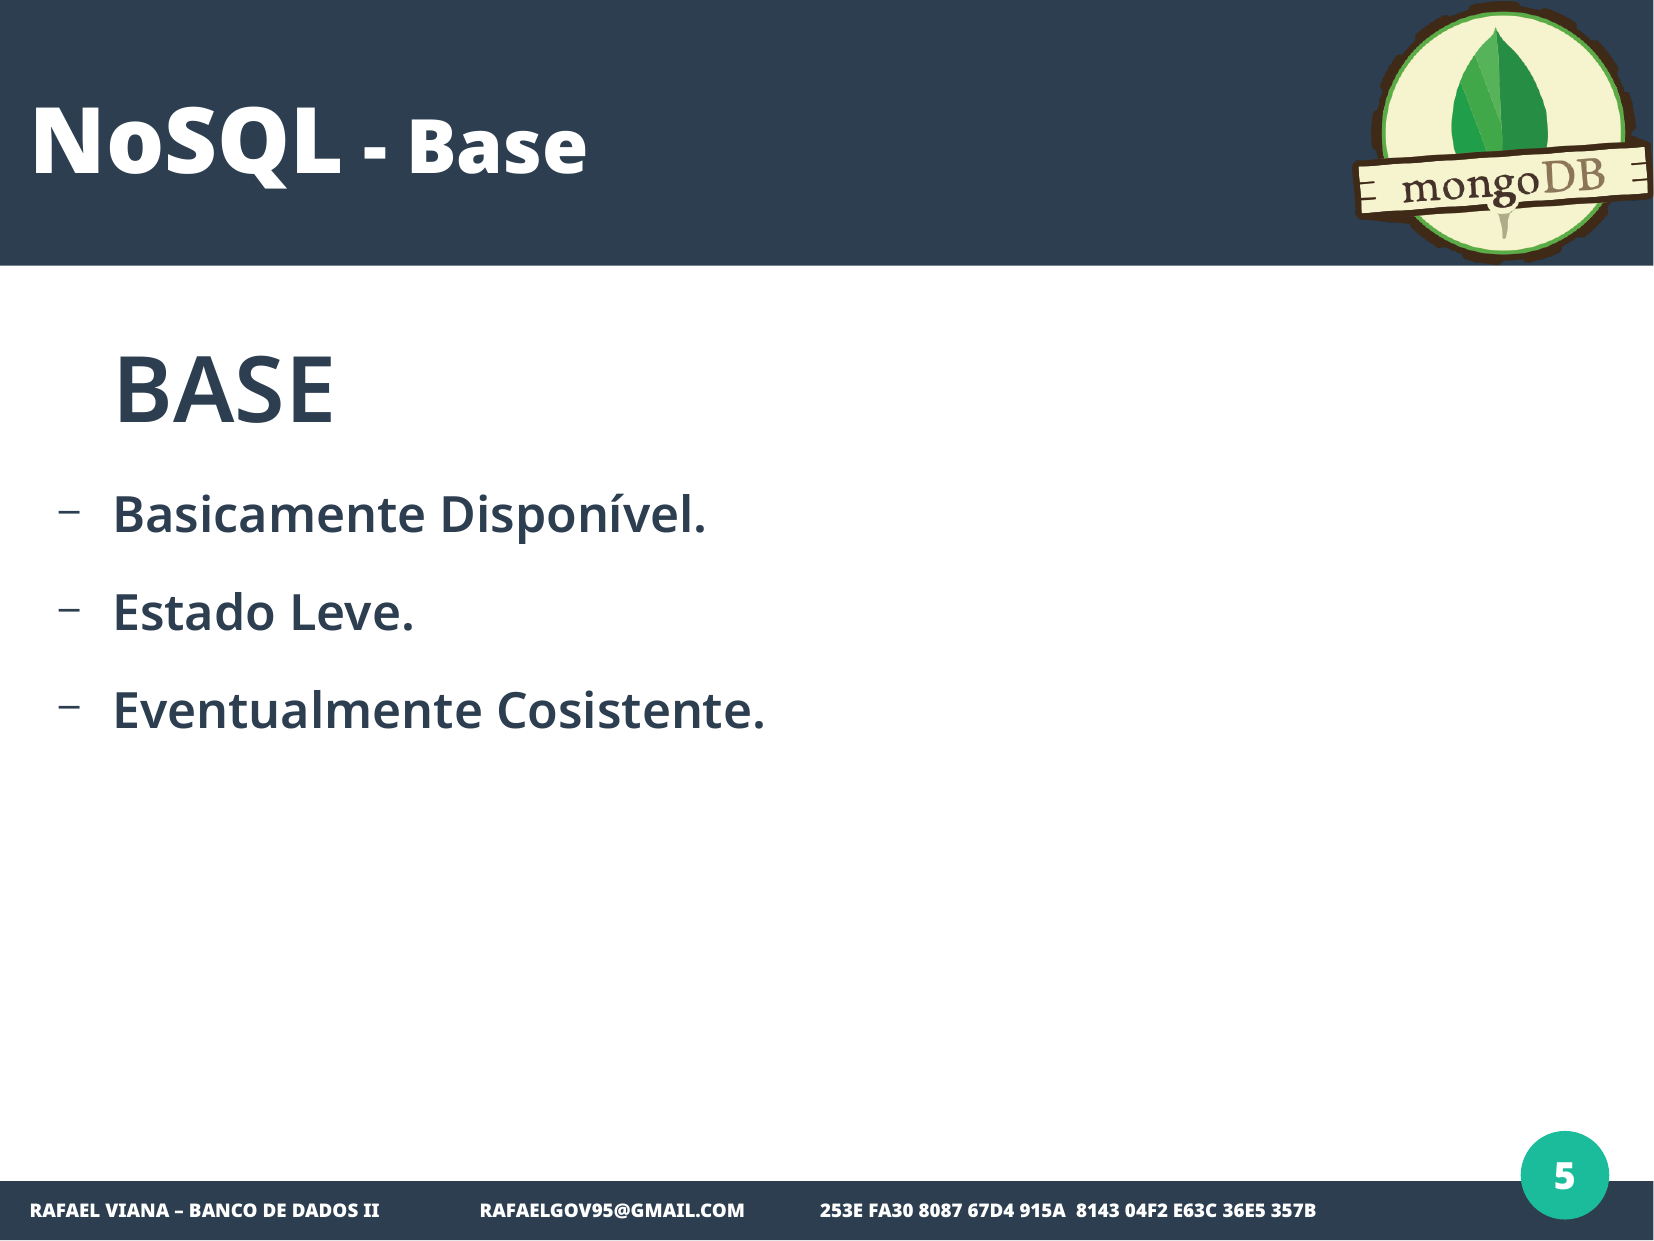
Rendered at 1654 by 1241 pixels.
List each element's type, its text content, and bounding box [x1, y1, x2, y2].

text_box BASE Basicamente Disponível. Estado Leve. Eventualmente Cosistente. [0, 324, 1625, 1034]
text_box RAFAEL VIANA – BANCO DE DADOS II RAFAELGOV95@GMAIL.COM 253E FA30 8087 67D4 915A 8143 04F2 E63C 36E5 357B [29, 1181, 1654, 1241]
picture [1352, 0, 1654, 284]
title NoSQL - Base [29, 59, 1352, 217]
